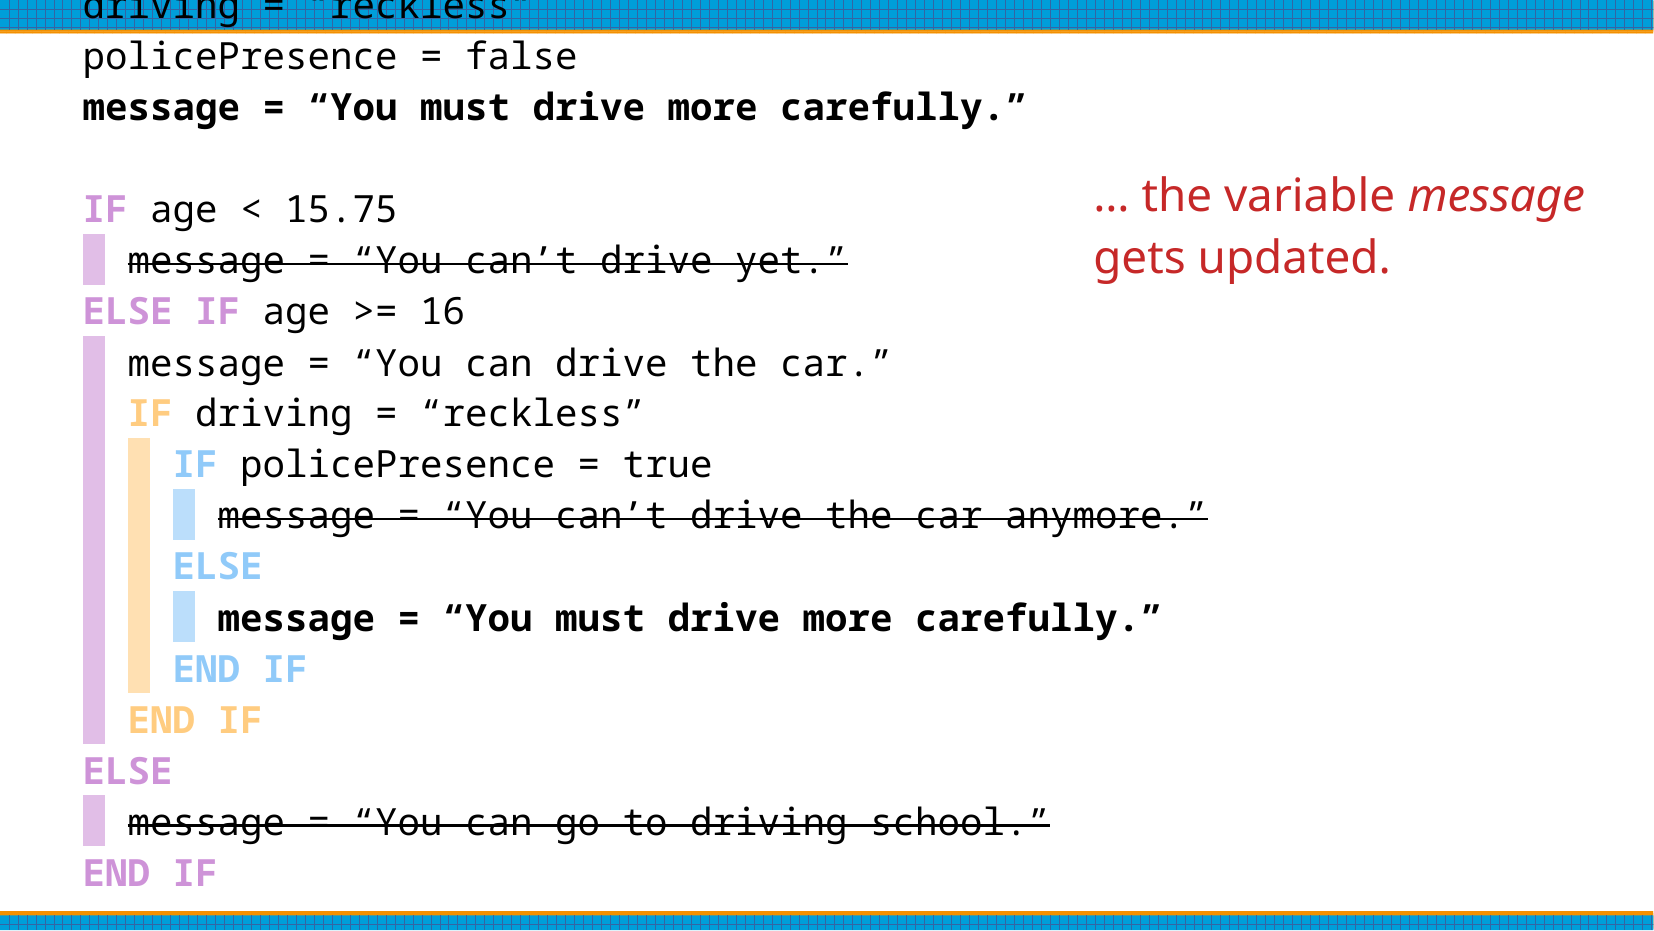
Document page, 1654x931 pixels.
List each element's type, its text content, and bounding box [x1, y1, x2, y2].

text_box … the variable message gets updated. [1087, 75, 1613, 376]
subtitle age = 16 driving = “reckless“ policePresence = false message = “You must drive more carefully.” IF age < 15.75 message = “You can’t drive yet.” ELSE IF age >= 16 message = “You can drive the car.” IF driving = “reckless” IF policePresence = true message = “You can’t drive the car anymore.” ELSE message = “You must drive more carefully.” END IF END IF ELSE message = “You can go to driving school.” END IF output message [82, 69, 1571, 858]
